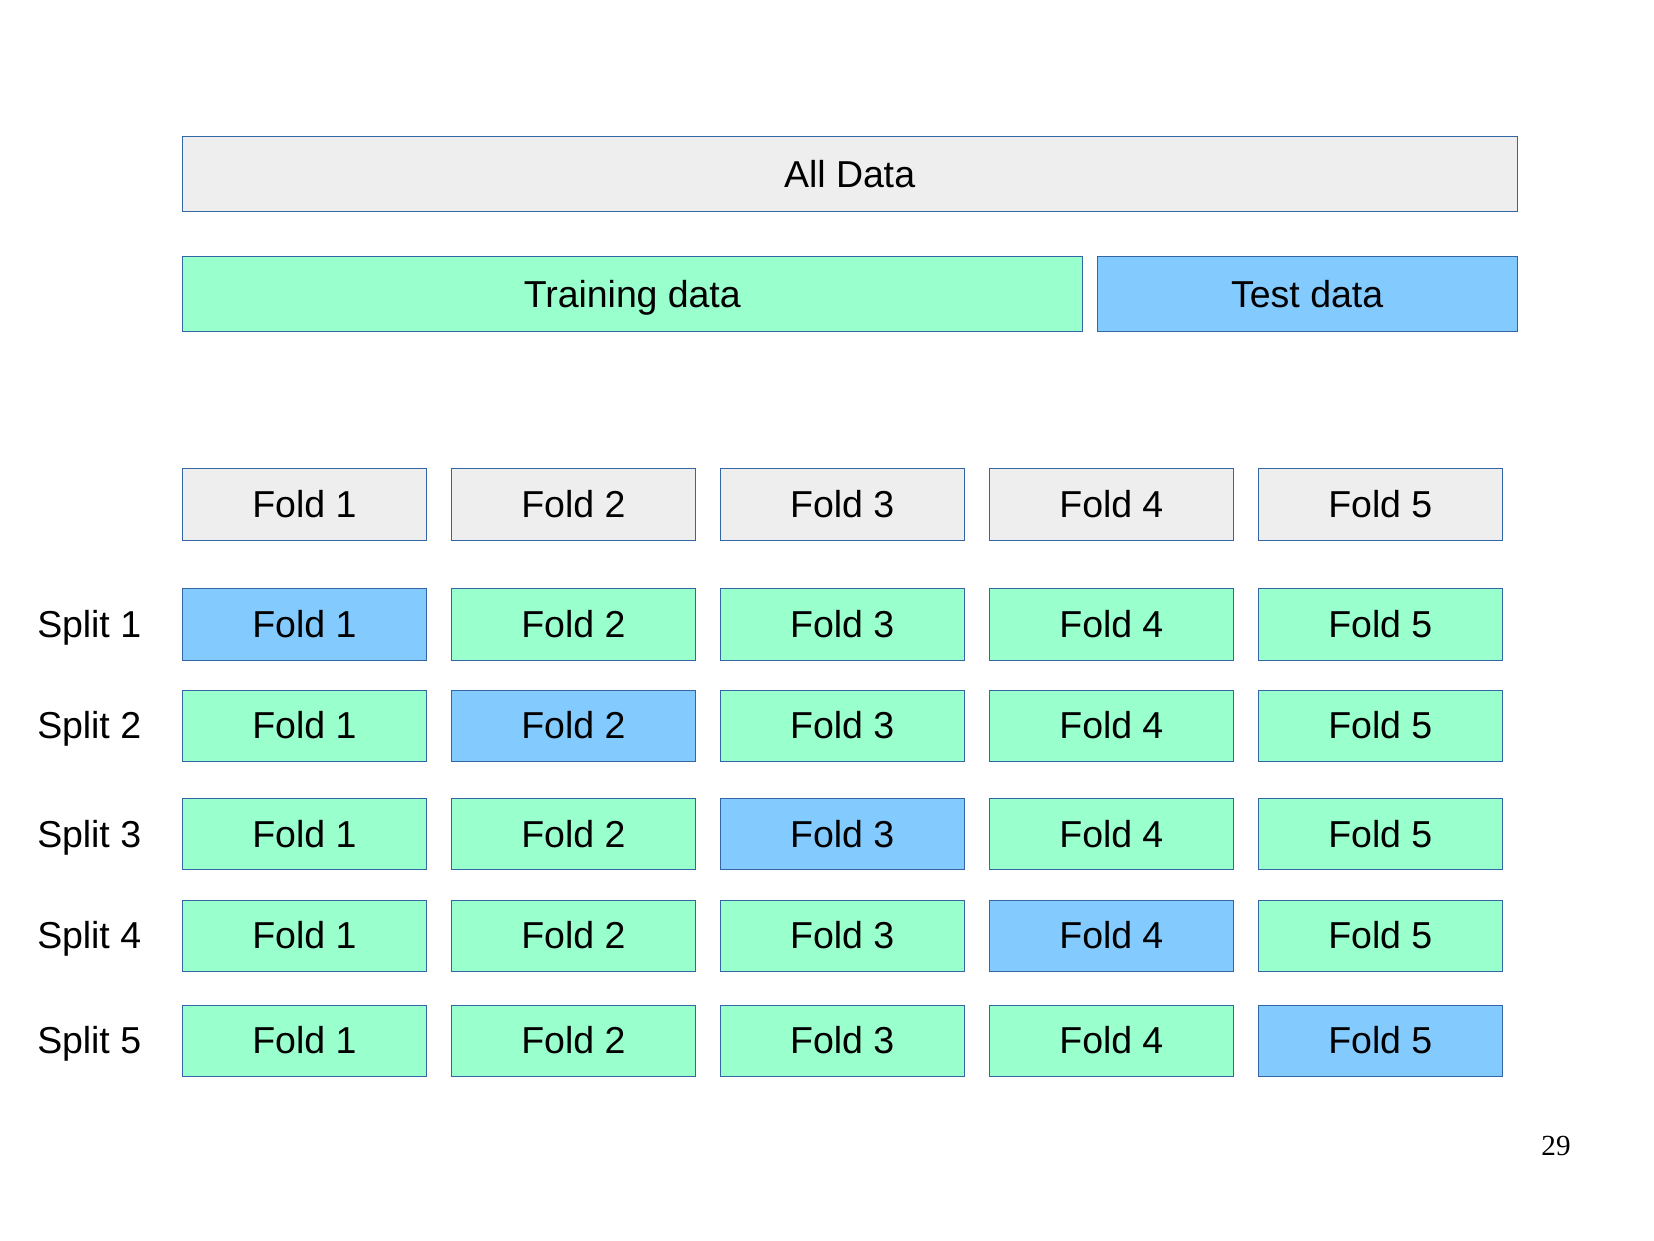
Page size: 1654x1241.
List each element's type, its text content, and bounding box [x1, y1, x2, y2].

text_box Fold 5 [1258, 588, 1503, 661]
text_box Fold 3 [720, 1005, 965, 1077]
text_box Fold 4 [989, 588, 1234, 661]
text_box [1485, 600, 1636, 671]
text_box Fold 1 [182, 690, 427, 762]
text_box Fold 5 [1258, 900, 1503, 972]
text_box Fold 3 [720, 468, 965, 541]
text_box Test data [1097, 256, 1518, 332]
text_box Fold 4 [989, 1005, 1234, 1077]
text_box Split 4 [22, 907, 160, 965]
text_box Fold 5 [1258, 468, 1503, 541]
text_box Fold 5 [1258, 690, 1503, 762]
text_box All Data [182, 136, 1518, 212]
text_box Fold 1 [182, 798, 427, 870]
text_box Fold 5 [1258, 798, 1503, 870]
text_box Fold 4 [989, 798, 1234, 870]
text_box Fold 2 [451, 588, 696, 661]
text_box Fold 3 [720, 900, 965, 972]
text_box Split 2 [22, 697, 160, 755]
text_box Fold 4 [989, 468, 1234, 541]
text_box Split 1 [22, 595, 160, 653]
text_box Fold 2 [451, 690, 696, 762]
text_box Fold 1 [182, 468, 427, 541]
text_box Training data [182, 256, 1083, 332]
text_box Fold 1 [182, 1005, 427, 1077]
text_box Fold 2 [451, 1005, 696, 1077]
text_box Fold 3 [720, 690, 965, 762]
text_box Fold 2 [451, 468, 696, 541]
text_box Fold 2 [451, 900, 696, 972]
text_box Fold 4 [989, 900, 1234, 972]
text_box Fold 2 [451, 798, 696, 870]
text_box Fold 5 [1258, 1005, 1503, 1077]
text_box Fold 4 [989, 690, 1234, 762]
text_box Fold 1 [182, 588, 427, 661]
text_box Split 5 [22, 1012, 160, 1070]
text_box Fold 3 [720, 588, 965, 661]
text_box Fold 1 [182, 900, 427, 972]
text_box Split 3 [22, 805, 160, 863]
text_box Fold 3 [720, 798, 965, 870]
